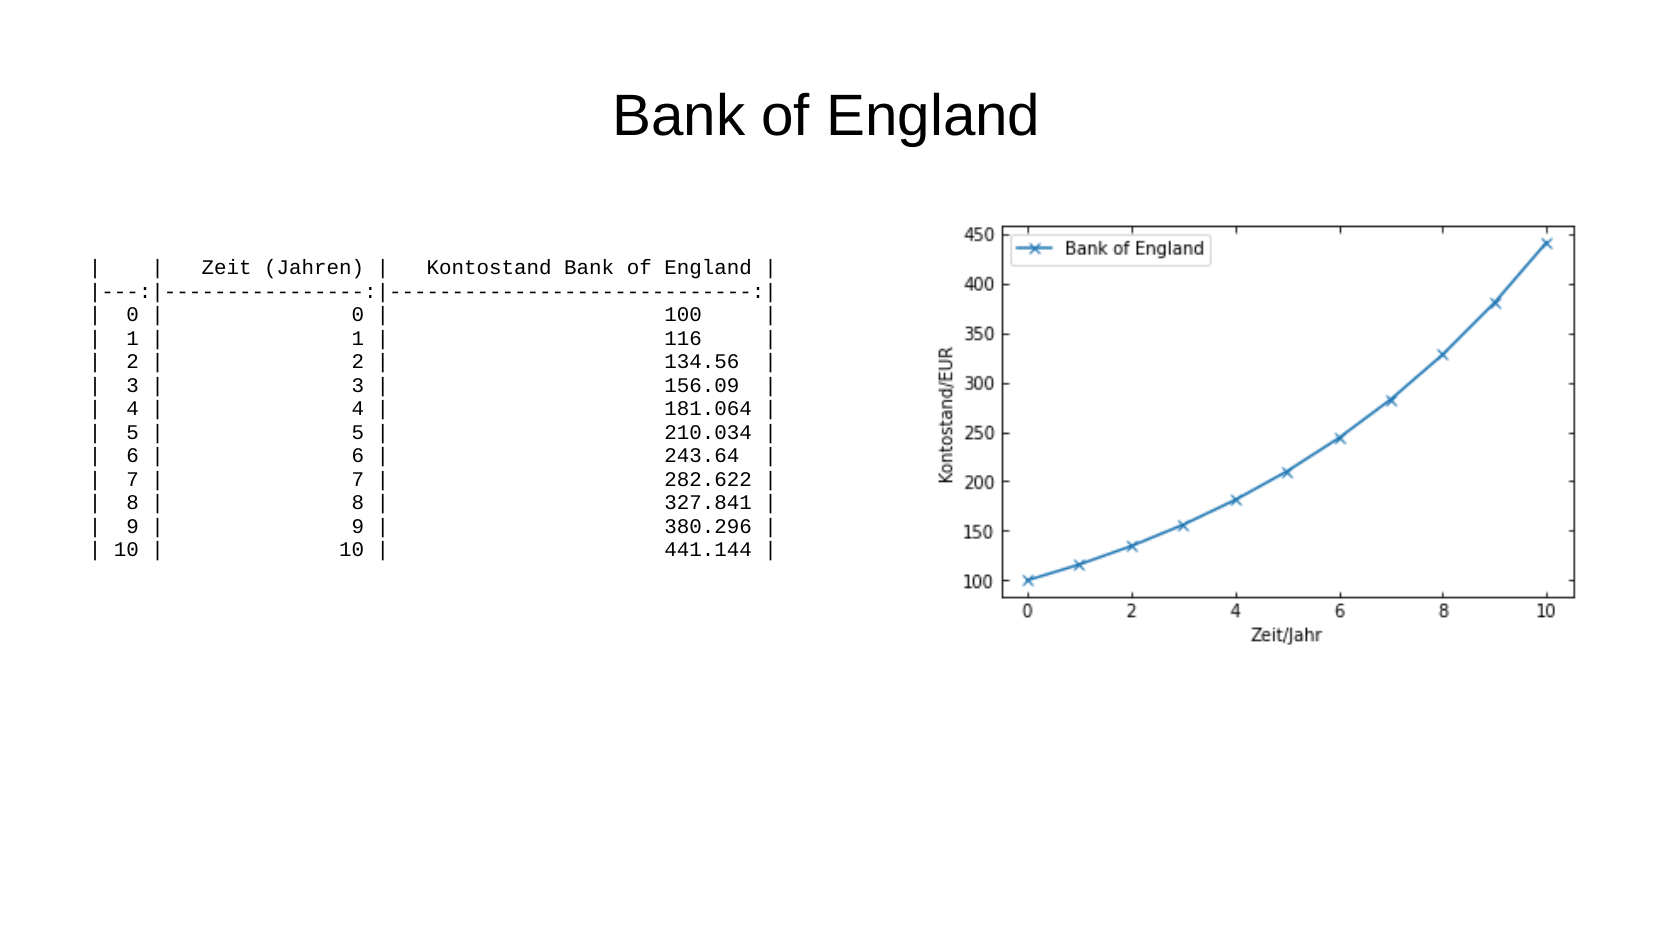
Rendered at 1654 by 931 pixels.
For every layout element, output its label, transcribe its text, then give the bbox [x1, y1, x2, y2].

text_box | | Zeit (Jahren) | Kontostand Bank of England | |---:|----------------:|-----------------------------:| | 0 | 0 | 100 | | 1 | 1 | 116 | | 2 | 2 | 134.56 | | 3 | 3 | 156.09 | | 4 | 4 | 181.064 | | 5 | 5 | 210.034 | | 6 | 6 | 243.64 | | 7 | 7 | 282.622 | | 8 | 8 | 327.841 | | 9 | 9 | 380.296 | | 10 | 10 | 441.144 | [74, 250, 792, 571]
title Bank of England [82, 37, 1571, 193]
picture [927, 214, 1584, 657]
